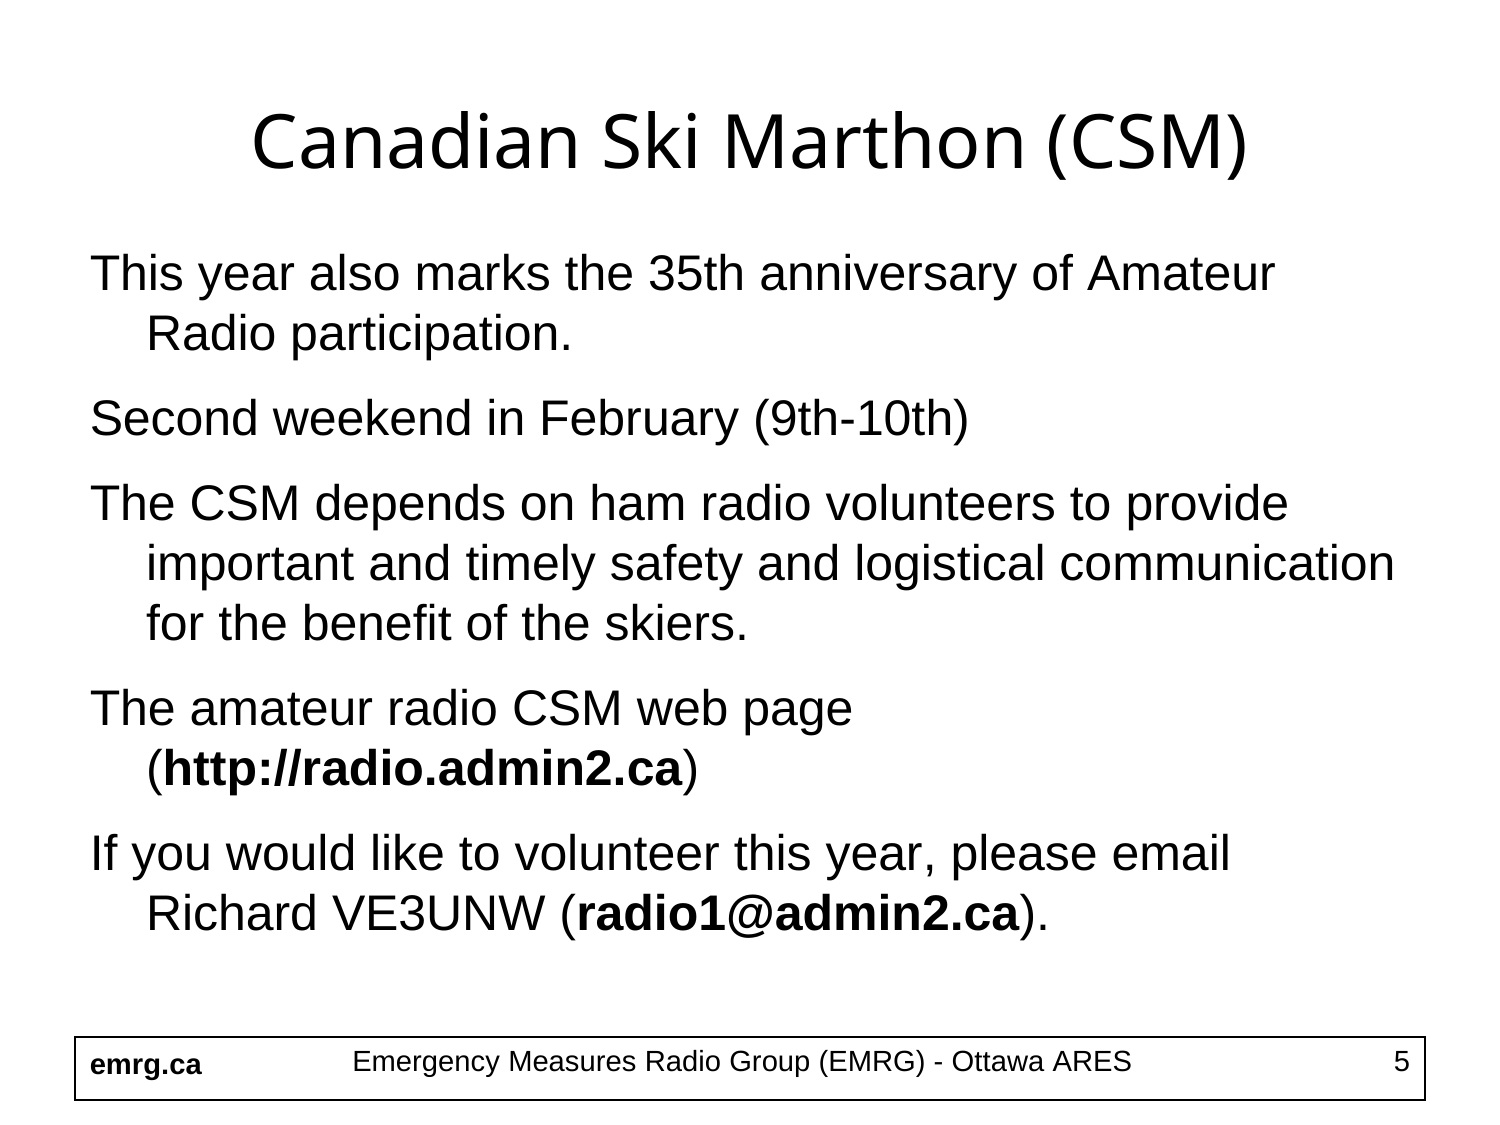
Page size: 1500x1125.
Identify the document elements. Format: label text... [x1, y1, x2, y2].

text_box This year also marks the 35th anniversary of Amateur Radio participation. Second weekend in February (9th-10th) The CSM depends on ham radio volunteers to provide important and timely safety and logistical communication for the benefit of the skiers. The amateur radio CSM web page (http://radio.admin2.ca) If you would like to volunteer this year, please email Richard VE3UNW (radio1@admin2.ca). [75, 232, 1426, 1054]
text_box Canadian Ski Marthon (CSM) [75, 45, 1426, 232]
